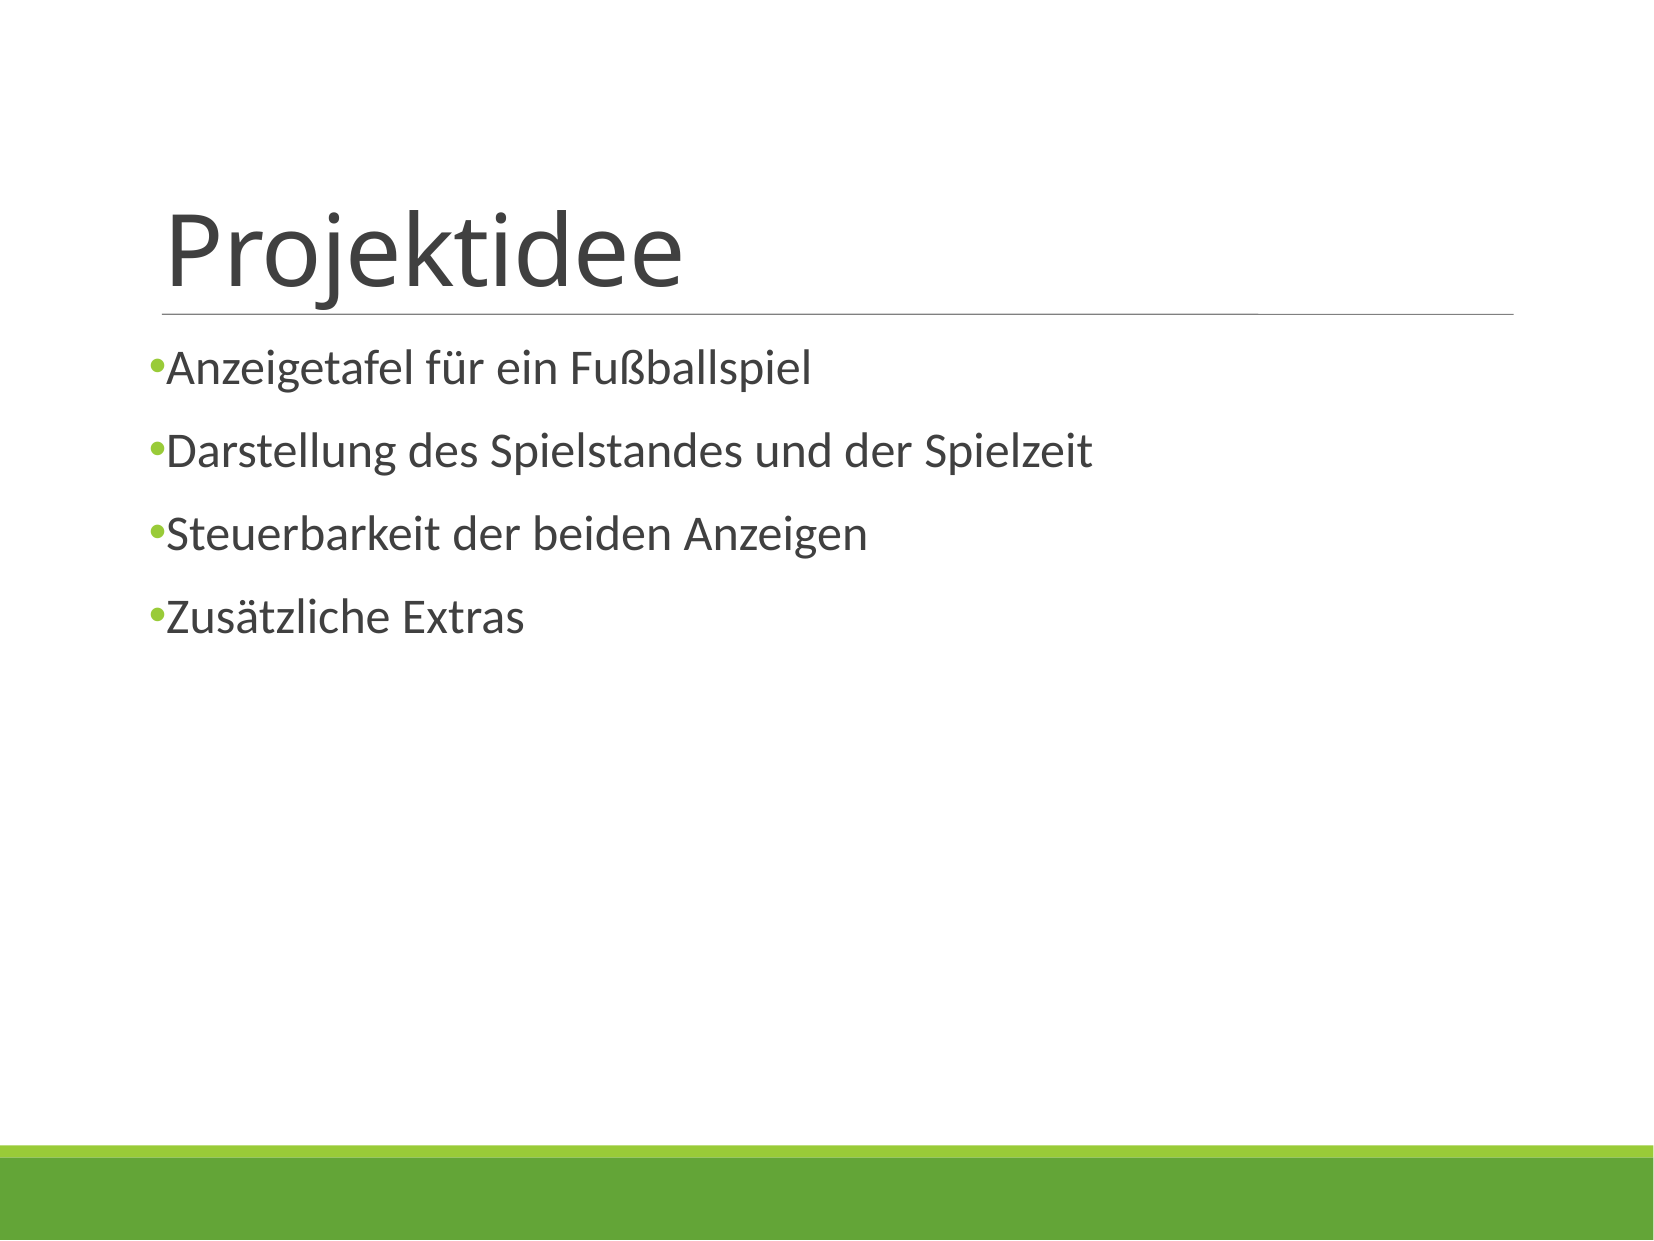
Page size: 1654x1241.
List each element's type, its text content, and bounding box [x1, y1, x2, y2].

list Anzeigetafel für ein Fußballspiel Darstellung des Spielstandes und der Spielzeit Steuerbarkeit der beiden Anzeigen Zusätzliche Extras [148, 333, 1513, 1062]
title Projektidee [148, 51, 1513, 315]
